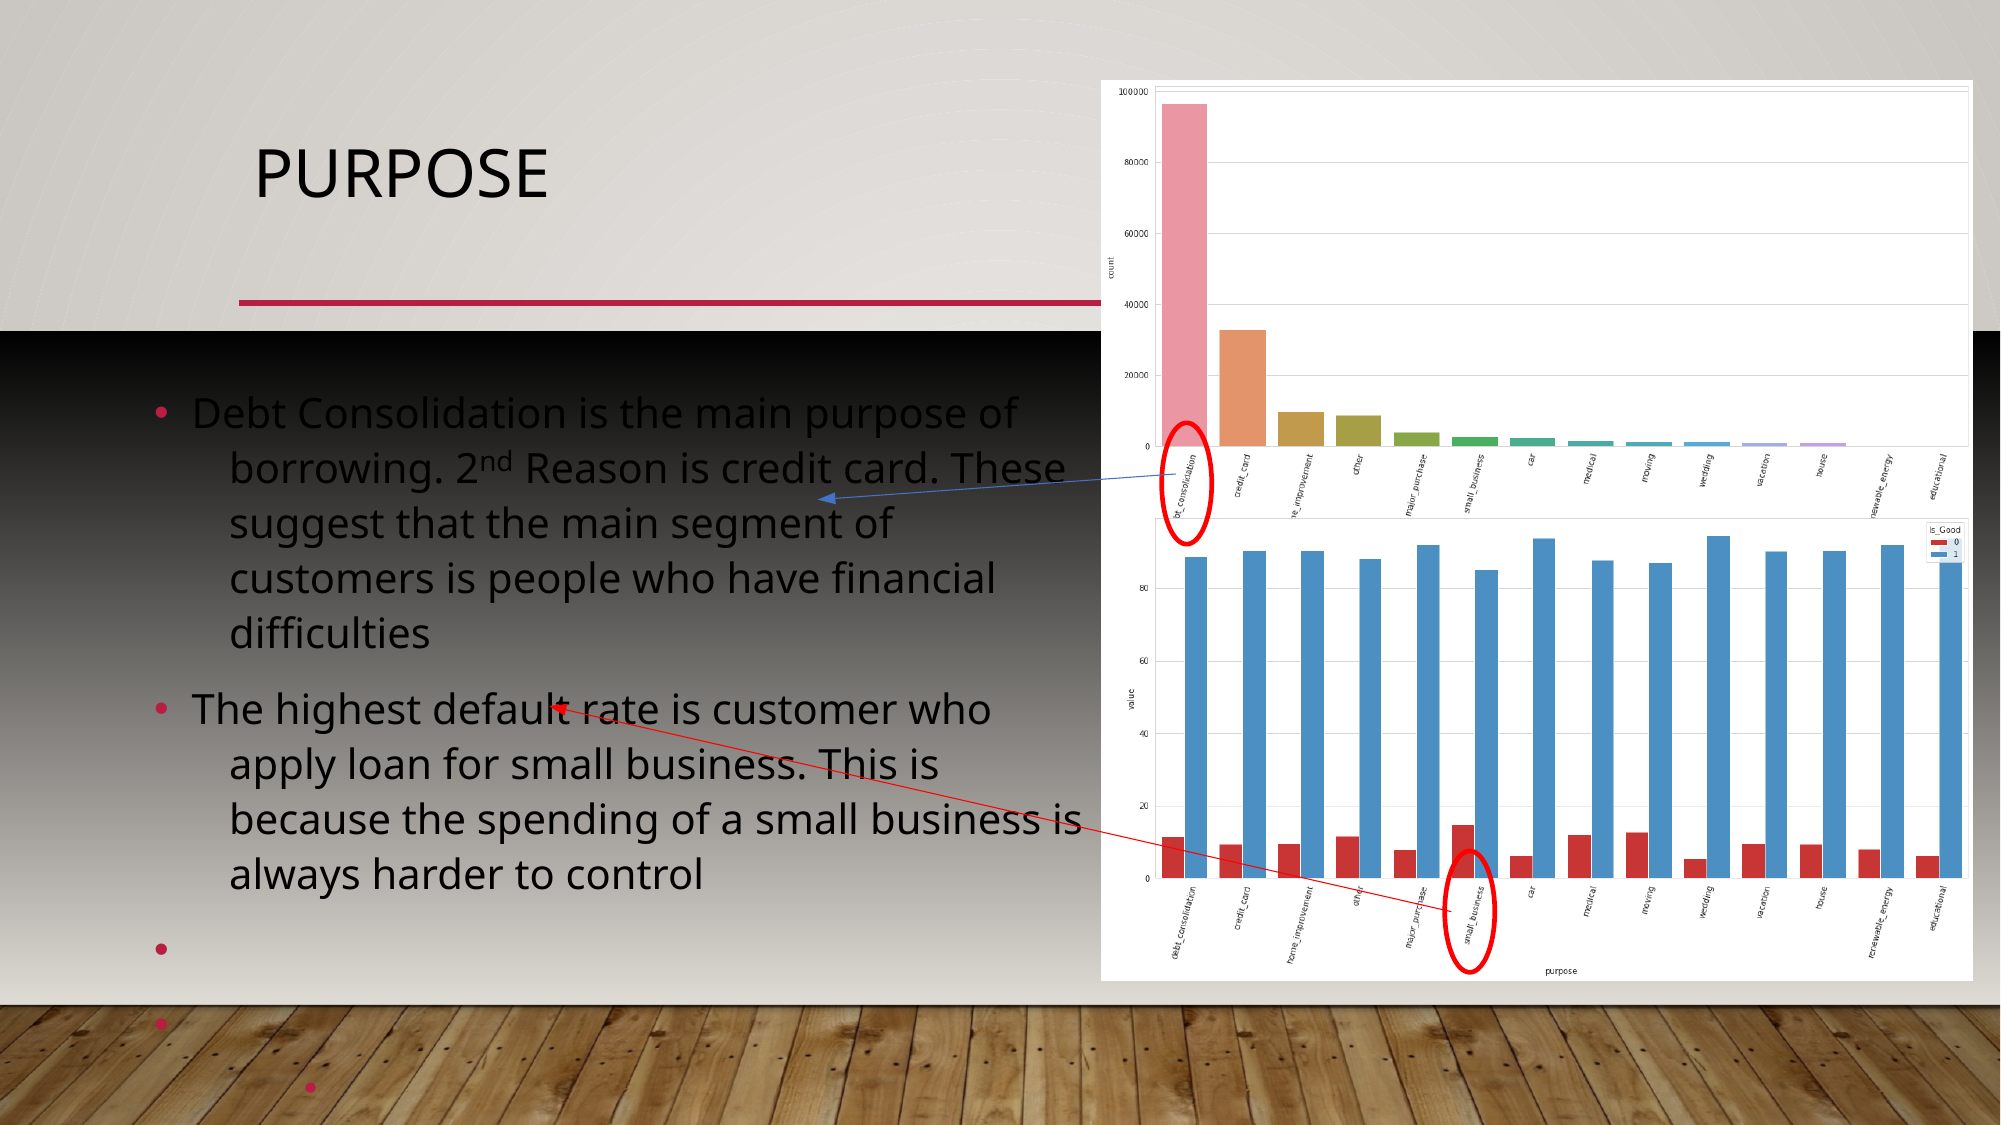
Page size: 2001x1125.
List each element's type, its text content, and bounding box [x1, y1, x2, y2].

picture [1448, 854, 1492, 969]
picture [1101, 80, 1973, 981]
title Purpose [238, 131, 1101, 305]
picture [1165, 426, 1209, 541]
text_box Debt Consolidation is the main purpose of borrowing. 2nd Reason is credit card. These suggest that the main segment of customers is people who have financial difficulties The highest default rate is customer who apply loan for small business. This is because the spending of a small business is always harder to control [139, 374, 1115, 958]
